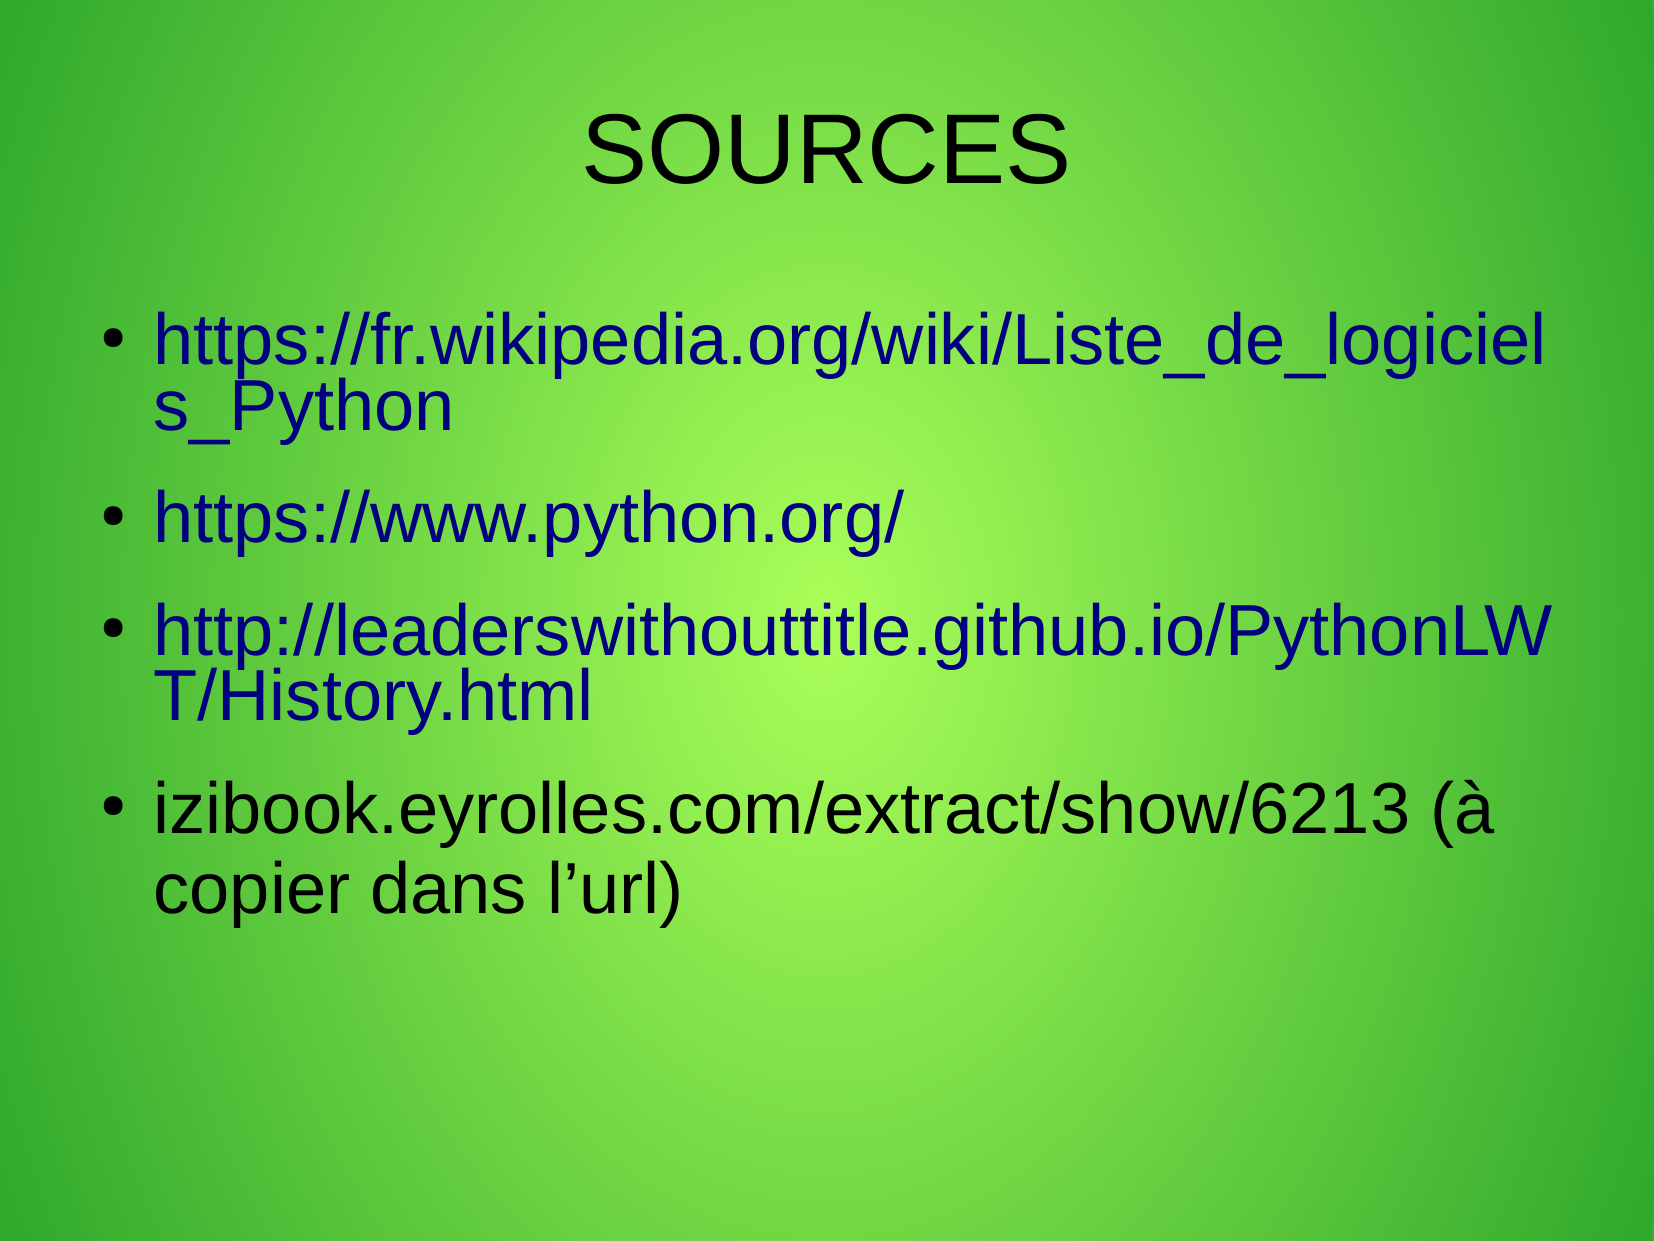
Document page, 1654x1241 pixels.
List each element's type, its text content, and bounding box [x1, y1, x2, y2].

title SOURCES [82, 47, 1571, 252]
list https://fr.wikipedia.org/wiki/Liste_de_logiciels_Python https://www.python.org/ http://leaderswithouttitle.github.io/PythonLWT/History.html izibook.eyrolles.com/extract/show/6213 (à copier dans l’url) [82, 299, 1571, 1019]
